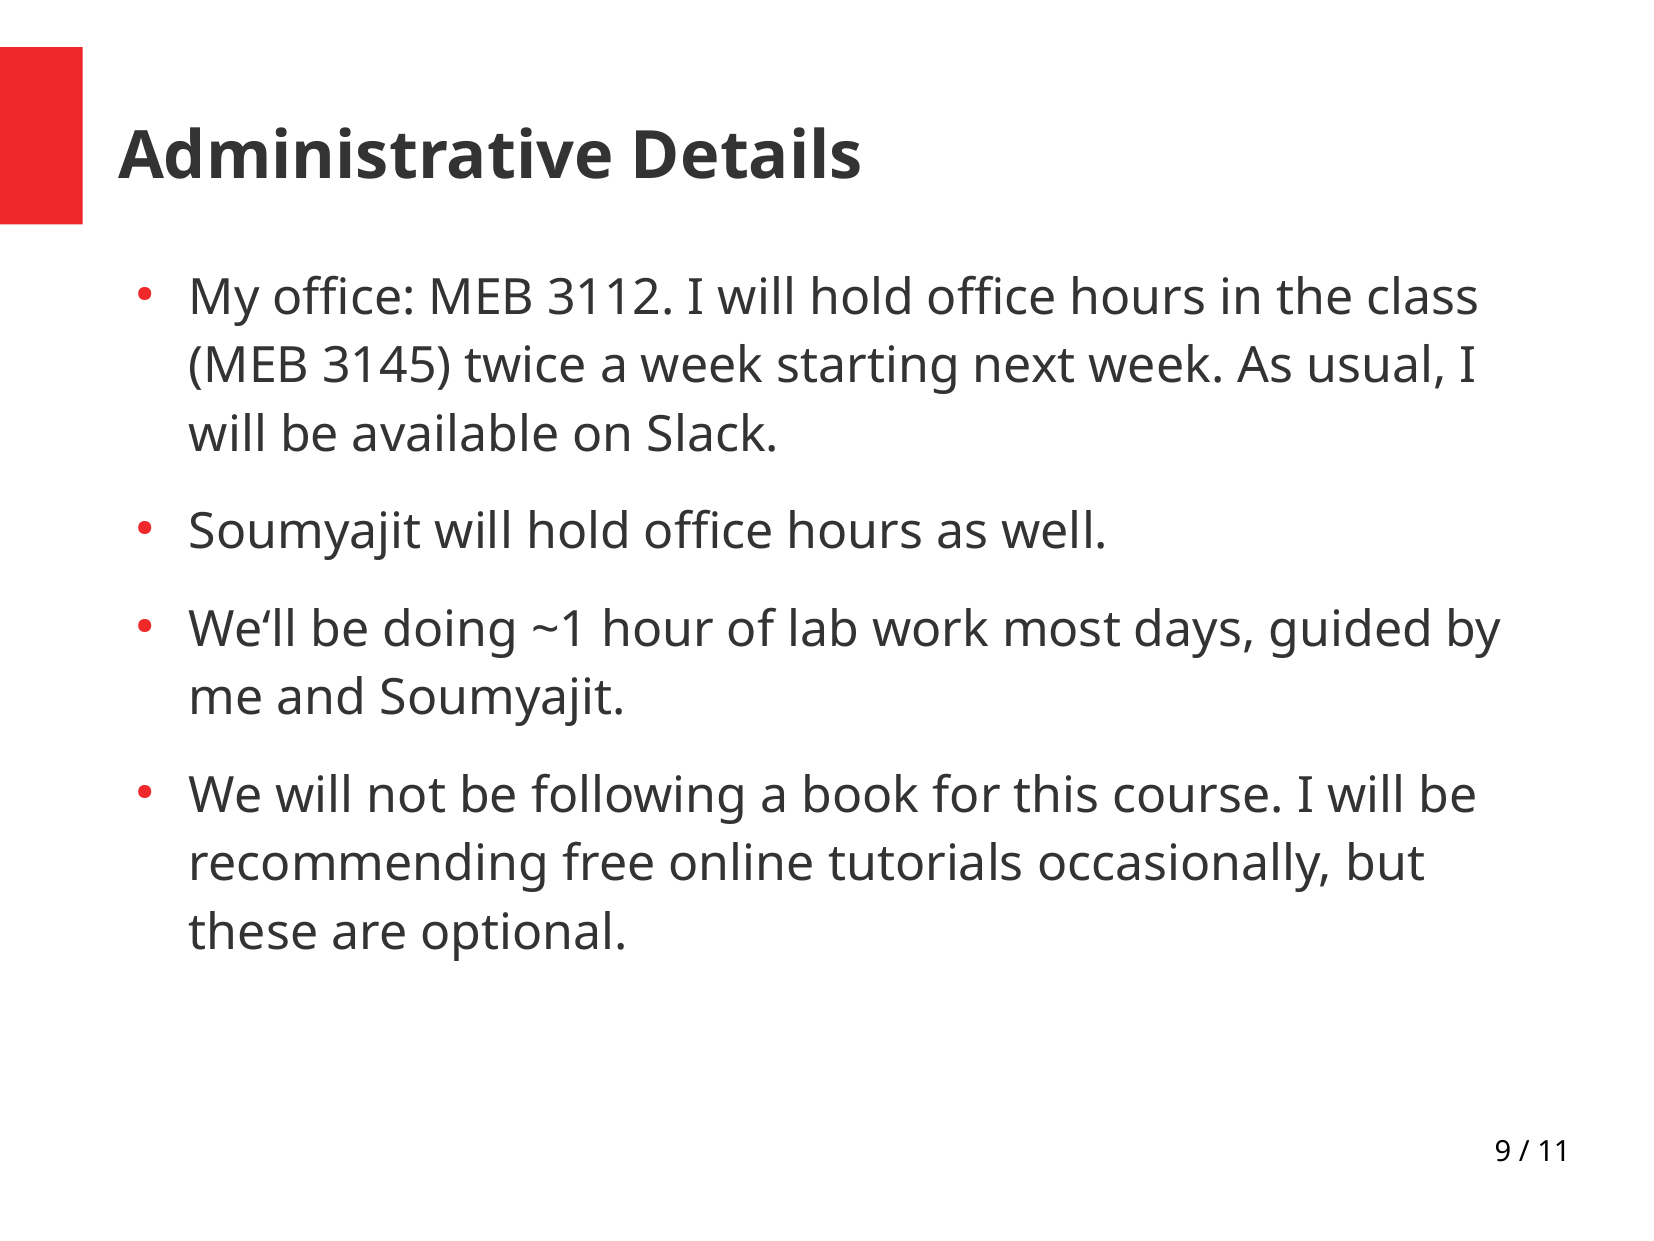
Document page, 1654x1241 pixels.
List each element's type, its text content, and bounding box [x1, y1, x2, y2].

title Administrative Details [118, 49, 1571, 257]
list My office: MEB 3112. I will hold office hours in the class (MEB 3145) twice a week starting next week. As usual, I will be available on Slack. Soumyajit will hold office hours as well. We‘ll be doing ~1 hour of lab work most days, guided by me and Soumyajit. We will not be following a book for this course. I will be recommending free online tutorials occasionally, but these are optional. [118, 261, 1536, 981]
